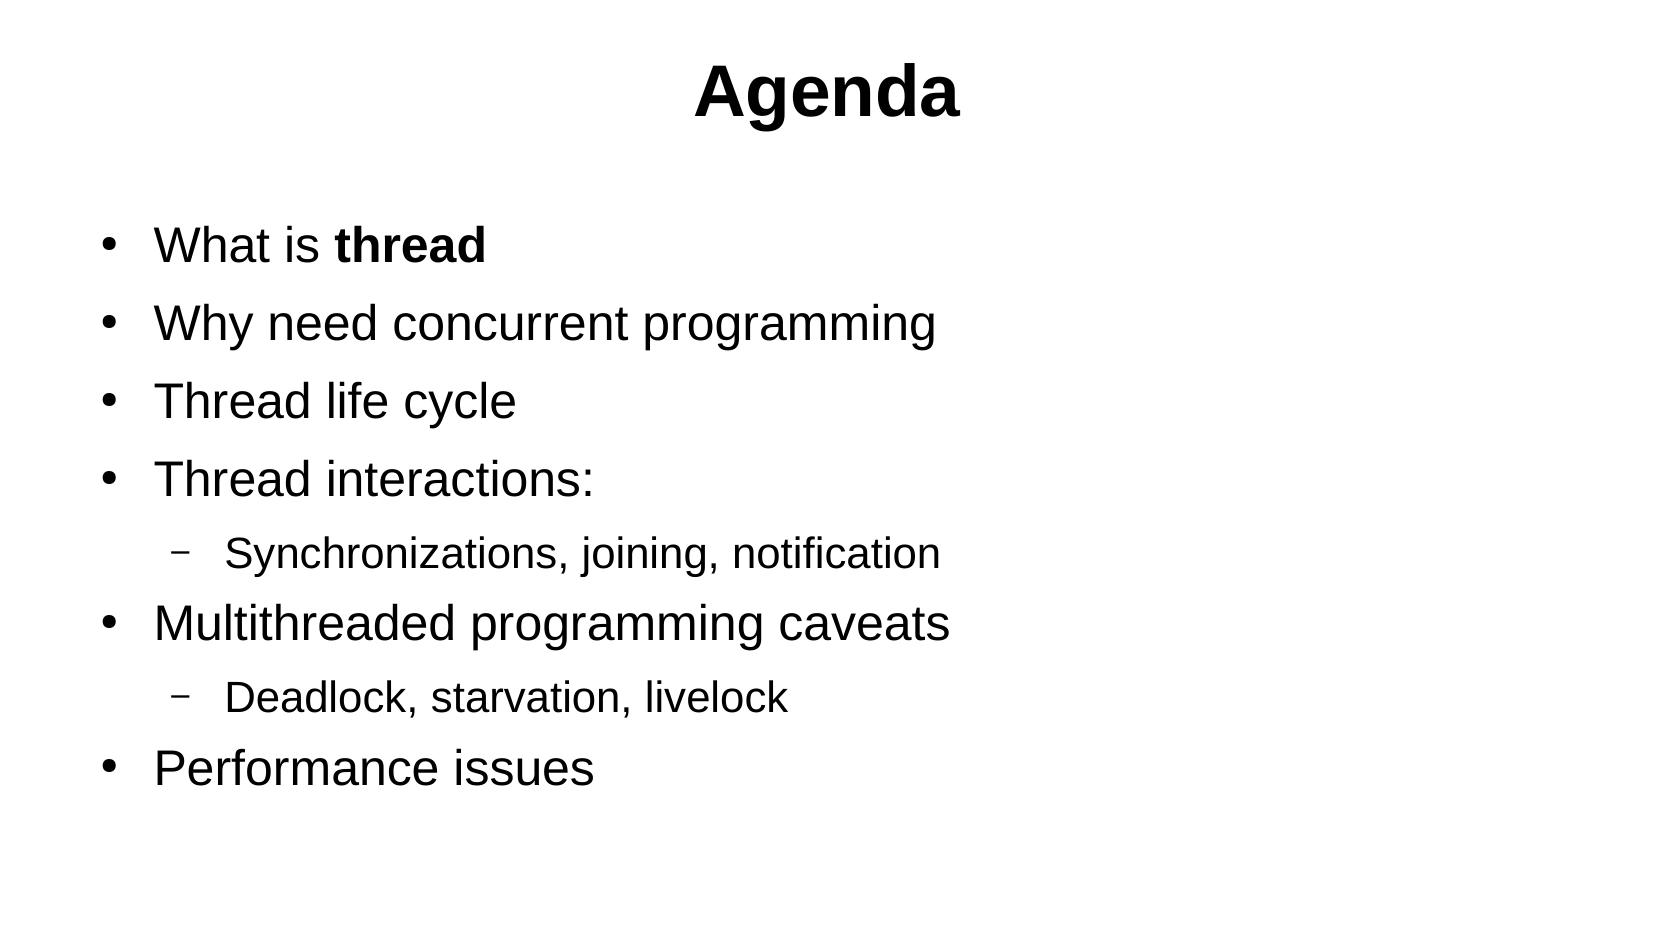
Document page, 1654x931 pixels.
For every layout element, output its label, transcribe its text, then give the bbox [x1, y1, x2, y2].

title Agenda [82, 37, 1571, 147]
list What is thread Why need concurrent programming Thread life cycle Thread interactions: Synchronizations, joining, notification Multithreaded programming caveats Deadlock, starvation, livelock Performance issues [82, 217, 1538, 860]
